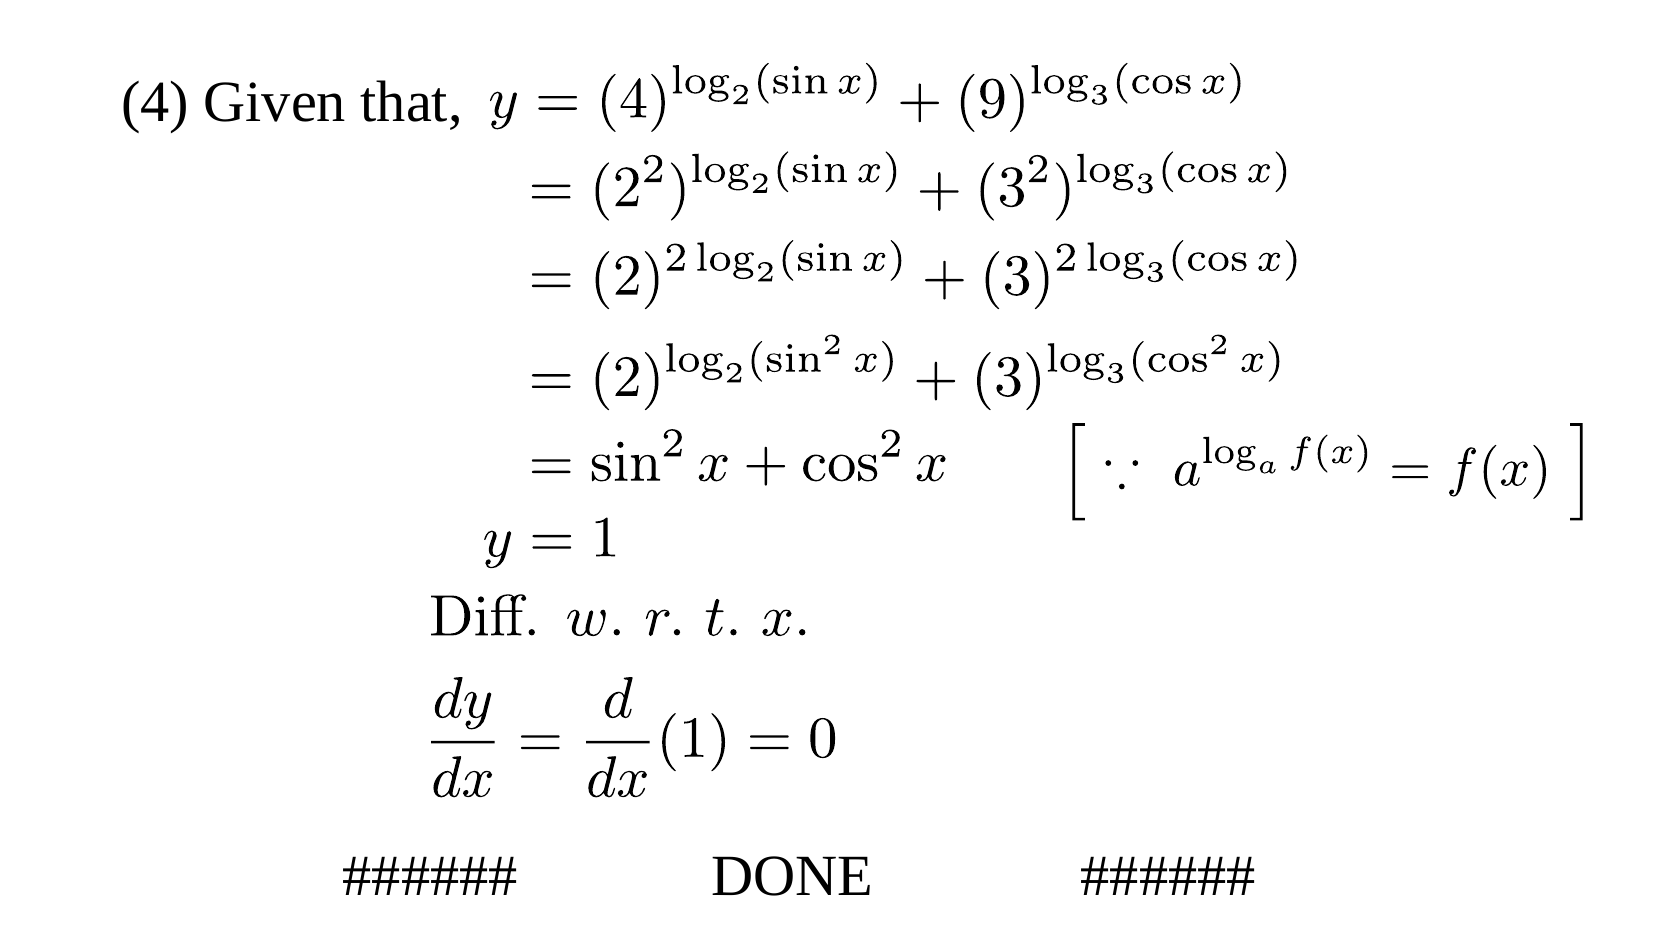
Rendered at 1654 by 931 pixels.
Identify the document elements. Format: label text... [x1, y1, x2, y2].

text_box [484, 517, 616, 569]
text_box [489, 62, 1241, 132]
text_box [431, 594, 806, 637]
text_box [531, 429, 946, 486]
text_box [531, 151, 1287, 221]
text_box [531, 240, 1297, 310]
title (4) Given that, ###### DONE ###### [47, 37, 1607, 909]
text_box [1062, 423, 1583, 521]
text_box [531, 334, 1280, 411]
text_box [431, 677, 836, 798]
